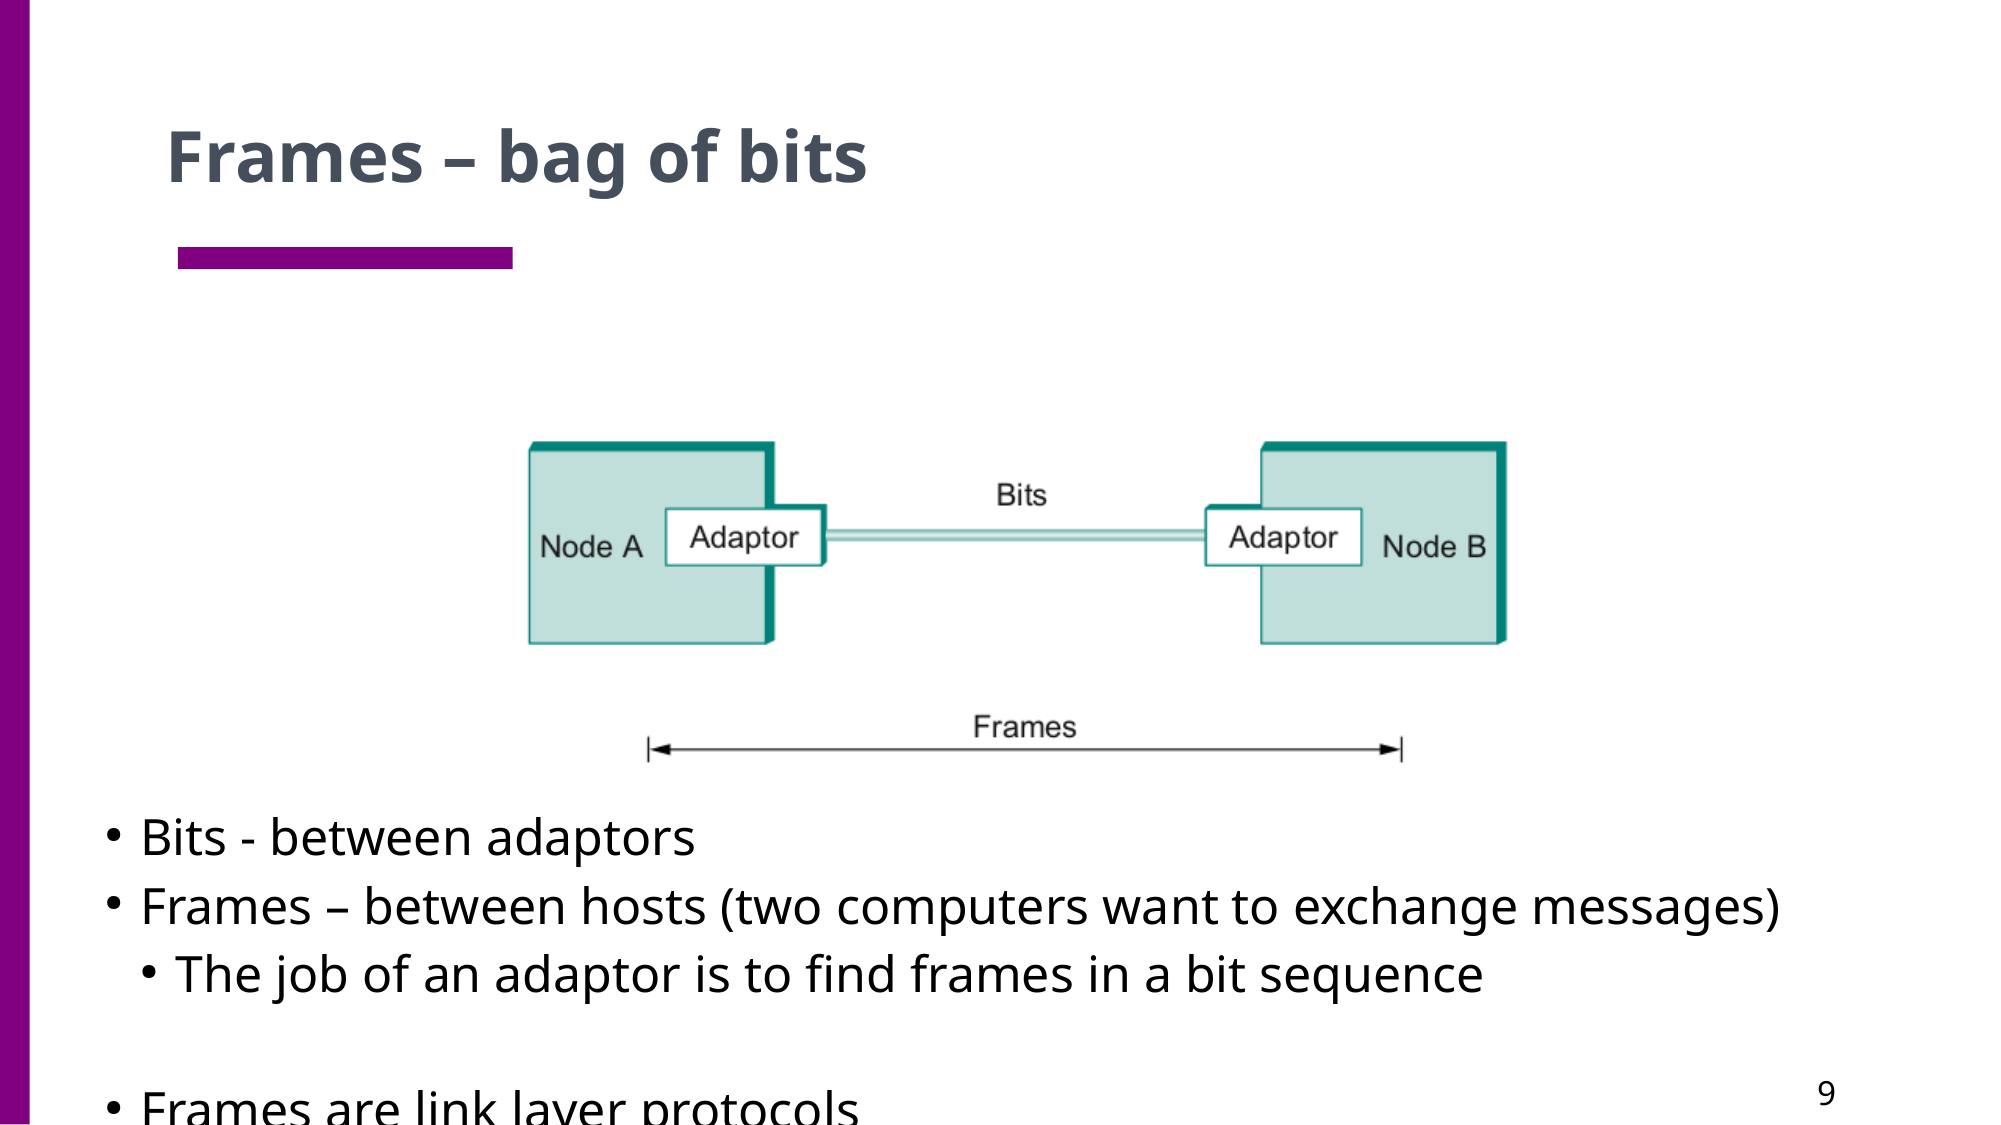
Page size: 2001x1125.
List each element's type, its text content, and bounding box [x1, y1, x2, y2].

text_box Frames – bag of bits [151, 0, 1849, 212]
picture [440, 357, 1570, 772]
text_box Bits - between adaptors Frames – between hosts (two computers want to exchange messages) The job of an adaptor is to find frames in a bit sequence Frames are link layer protocols [90, 795, 1990, 1125]
